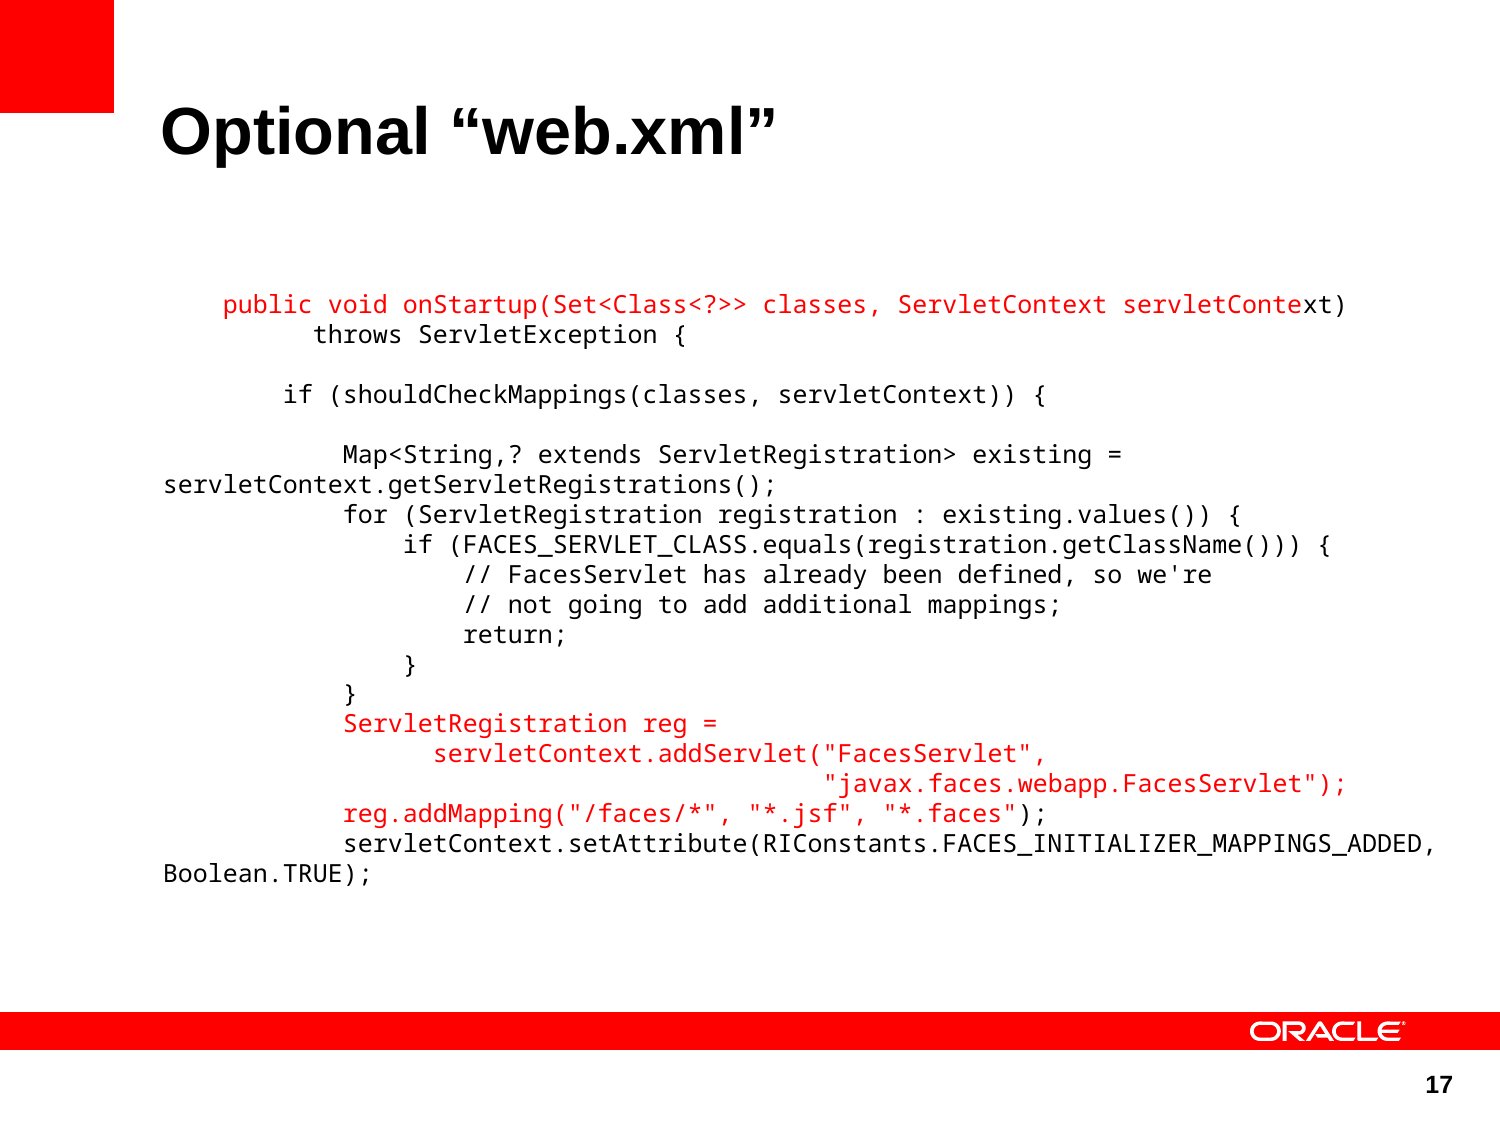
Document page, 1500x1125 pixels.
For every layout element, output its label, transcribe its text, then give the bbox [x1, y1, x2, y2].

picture [0, 1012, 1500, 1050]
picture [0, 0, 114, 113]
text_box public void onStartup(Set<Class<?>> classes, ServletContext servletContext) throws ServletException { if (shouldCheckMappings(classes, servletContext)) { Map<String,? extends ServletRegistration> existing = servletContext.getServletRegistrations(); for (ServletRegistration registration : existing.values()) { if (FACES_SERVLET_CLASS.equals(registration.getClassName())) { // FacesServlet has already been defined, so we're // not going to add additional mappings; return; } } ServletRegistration reg = servletContext.addServlet("FacesServlet", "javax.faces.webapp.FacesServlet"); reg.addMapping("/faces/*", "*.jsf", "*.faces"); servletContext.setAttribute(RIConstants.FACES_INITIALIZER_MAPPINGS_ADDED, Boolean.TRUE); [148, 281, 1463, 896]
title Optional “web.xml” [145, 54, 1463, 210]
